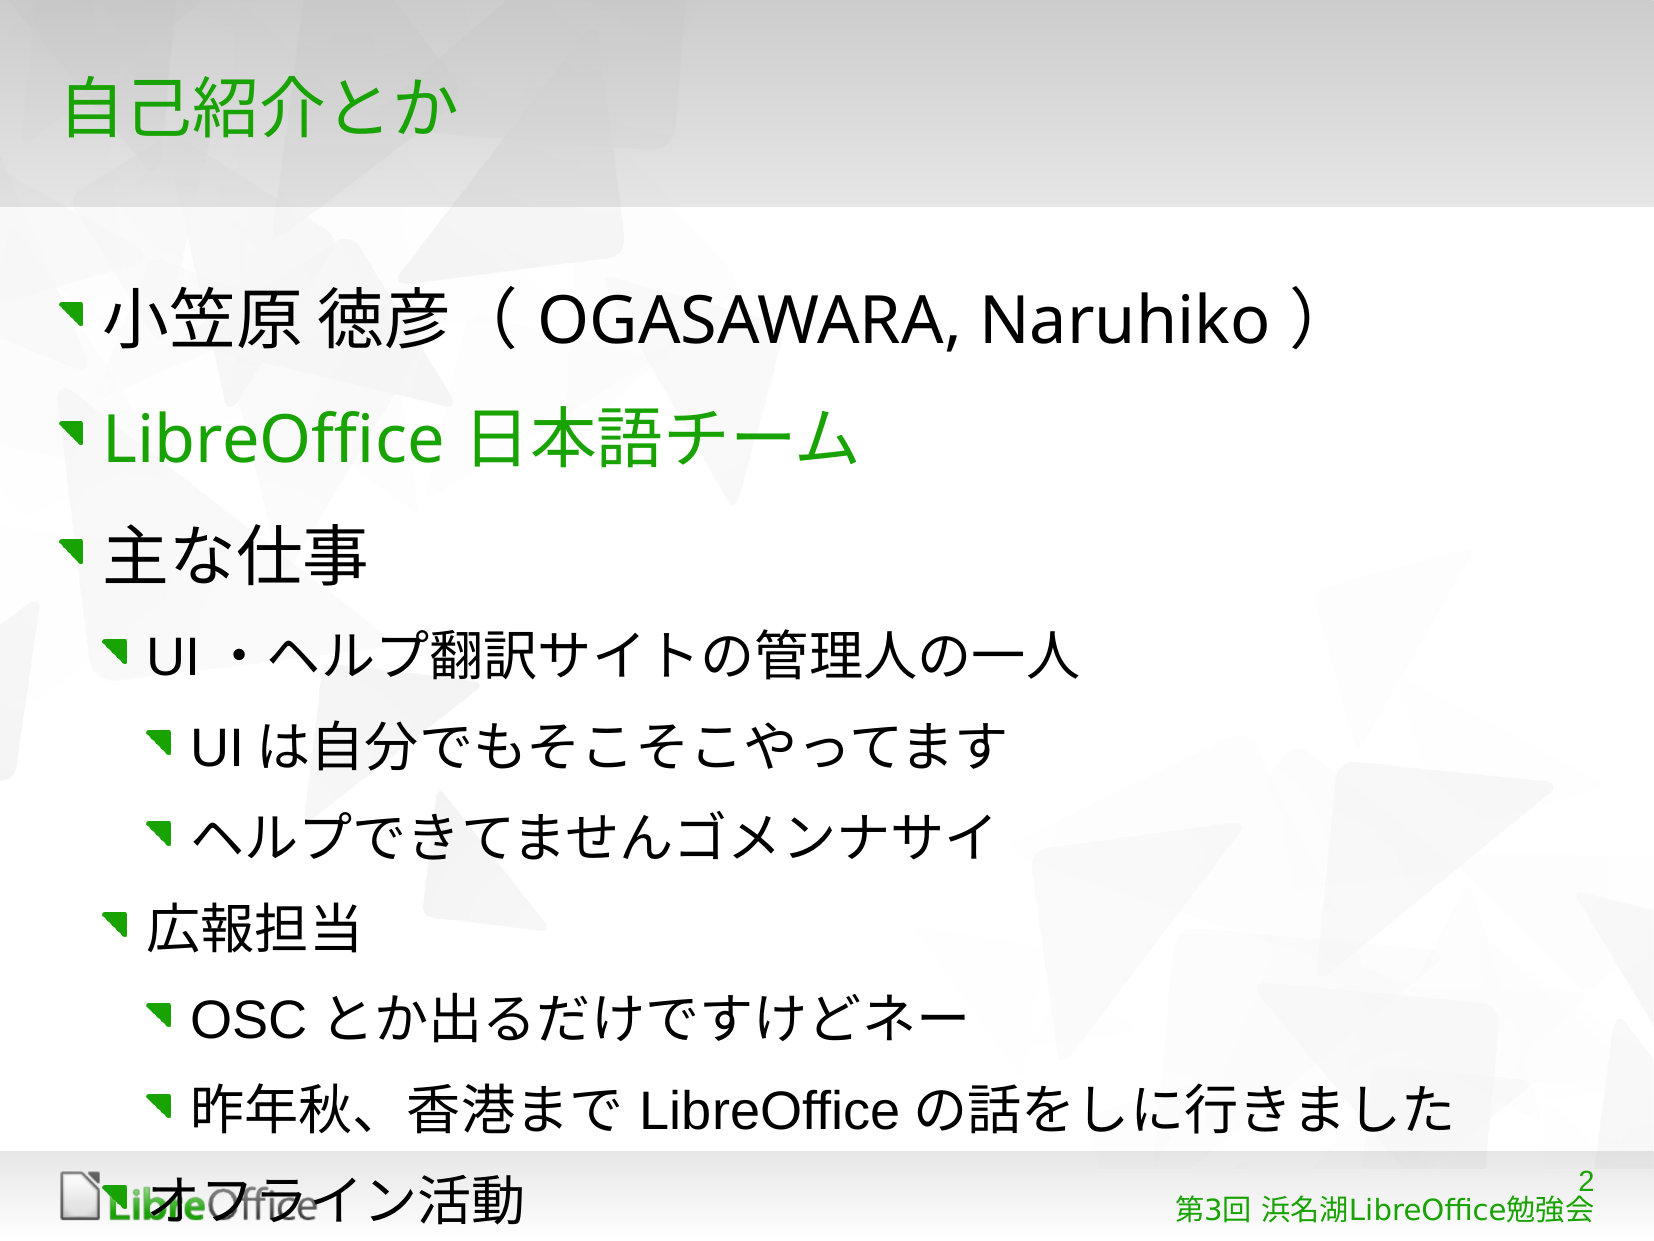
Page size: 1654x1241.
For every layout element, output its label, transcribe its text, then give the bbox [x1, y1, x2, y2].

picture [922, 1114, 934, 1122]
picture [146, 1114, 171, 1118]
picture [997, 1116, 1013, 1127]
picture [915, 548, 1654, 1169]
picture [41, 1152, 337, 1240]
picture [1306, 1119, 1319, 1128]
list 小笠原 徳彦（OGASAWARA, Naruhiko） LibreOffice日本語チーム 主な仕事 UI・ヘルプ翻訳サイトの管理人の一人 UIは自分でもそこそこやってます ヘルプできてませんゴメンナサイ 広報担当 OSCとか出るだけですけどネー 昨年秋、香港までLibreOfficeの話をしに行きました オフライン活動 「関東LibreOfficeオフラインミーティング」発起人 [59, 265, 1595, 1114]
title 自己紹介とか [59, 29, 1595, 178]
picture [0, 0, 783, 931]
